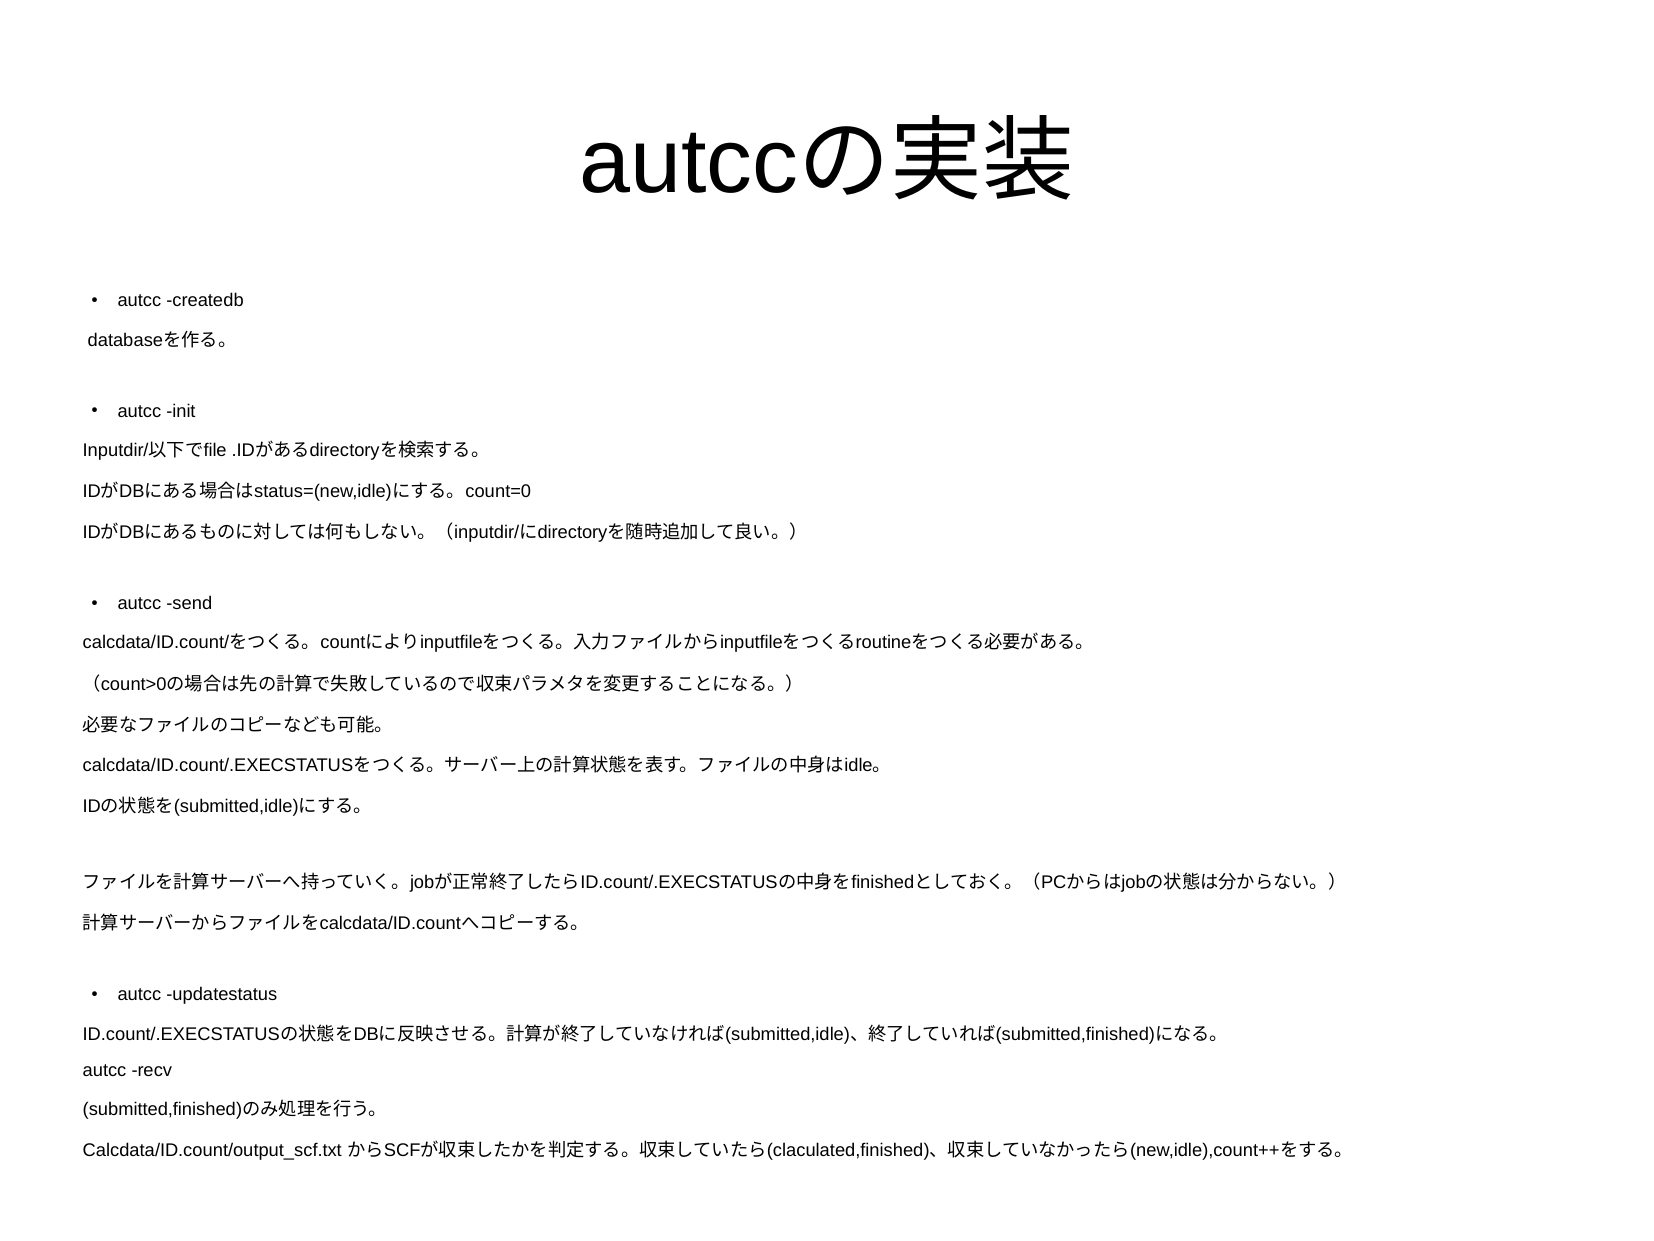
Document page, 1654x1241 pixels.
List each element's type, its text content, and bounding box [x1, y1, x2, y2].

title autccの実装 [82, 49, 1571, 257]
list autcc -createdb databaseを作る。 autcc -init Inputdir/以下でfile .IDがあるdirectoryを検索する。 IDがDBにある場合はstatus=(new,idle)にする。count=0 IDがDBにあるものに対しては何もしない。（inputdir/にdirectoryを随時追加して良い。） autcc -send calcdata/ID.count/をつくる。countによりinputfileをつくる。入力ファイルからinputfileをつくるroutineをつくる必要がある。 （count>0の場合は先の計算で失敗しているので収束パラメタを変更することになる。） 必要なファイルのコピーなども可能。 calcdata/ID.count/.EXECSTATUSをつくる。サーバー上の計算状態を表す。ファイルの中身はidle。 IDの状態を(submitted,idle)にする。 ファイルを計算サーバーへ持っていく。jobが正常終了したらID.count/.EXECSTATUSの中身をfinishedとしておく。（PCからはjobの状態は分からない。） 計算サーバーからファイルをcalcdata/ID.countへコピーする。 autcc -updatestatus ID.count/.EXECSTATUSの状態をDBに反映させる。計算が終了していなければ(submitted,idle)、終了していれば(submitted,finished)になる。 autcc -recv (submitted,finished)のみ処理を行う。 Calcdata/ID.count/output_scf.txt からSCFが収束したかを判定する。収束していたら(claculated,finished)、収束していなかったら(new,idle),count++をする。 [82, 290, 1571, 1170]
